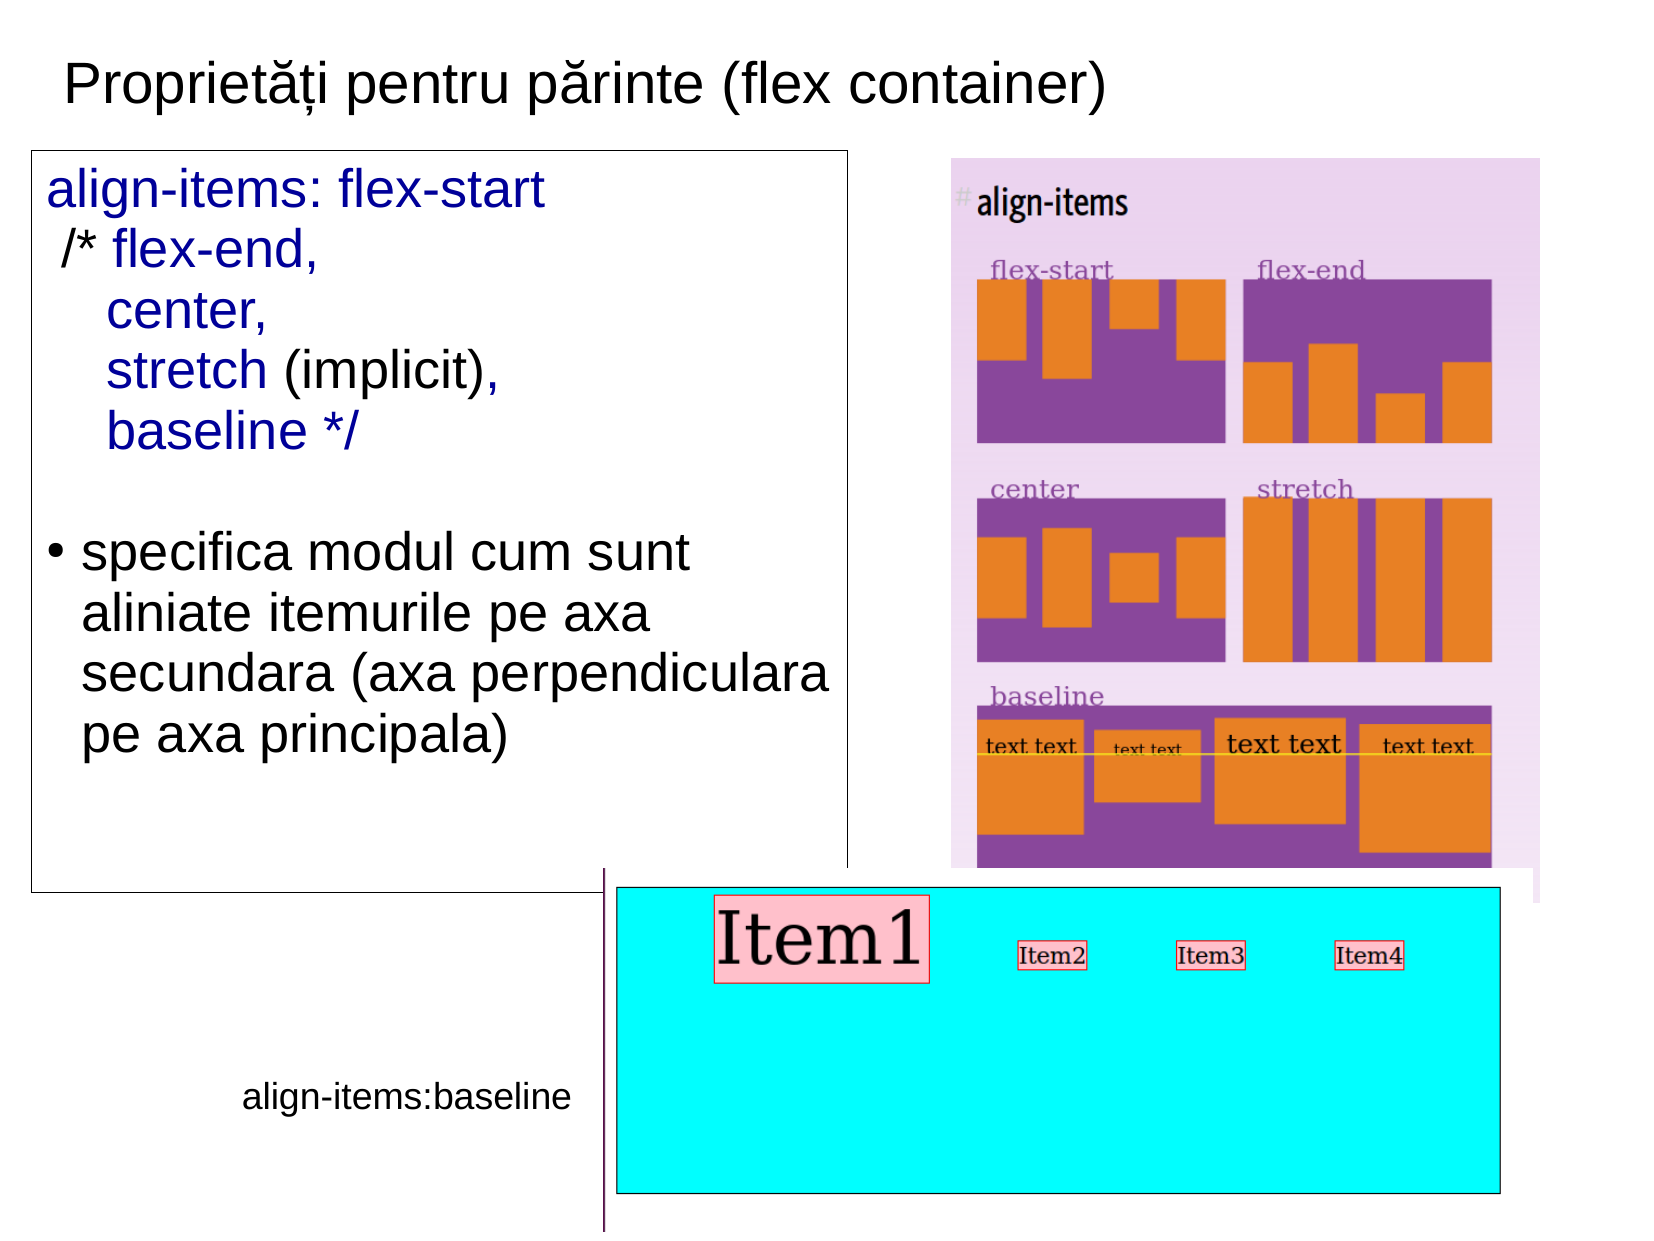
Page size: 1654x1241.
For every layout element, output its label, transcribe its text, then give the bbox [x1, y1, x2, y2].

text_box Proprietăți pentru părinte (flex container) [48, 43, 1301, 144]
picture [603, 158, 1540, 1232]
text_box align-items: flex-start /* flex-end, center, stretch (implicit), baseline */ specifica modul cum sunt aliniate itemurile pe axa secundara (axa perpendiculara pe axa principala) [31, 150, 848, 893]
text_box align-items:baseline [227, 1067, 588, 1125]
